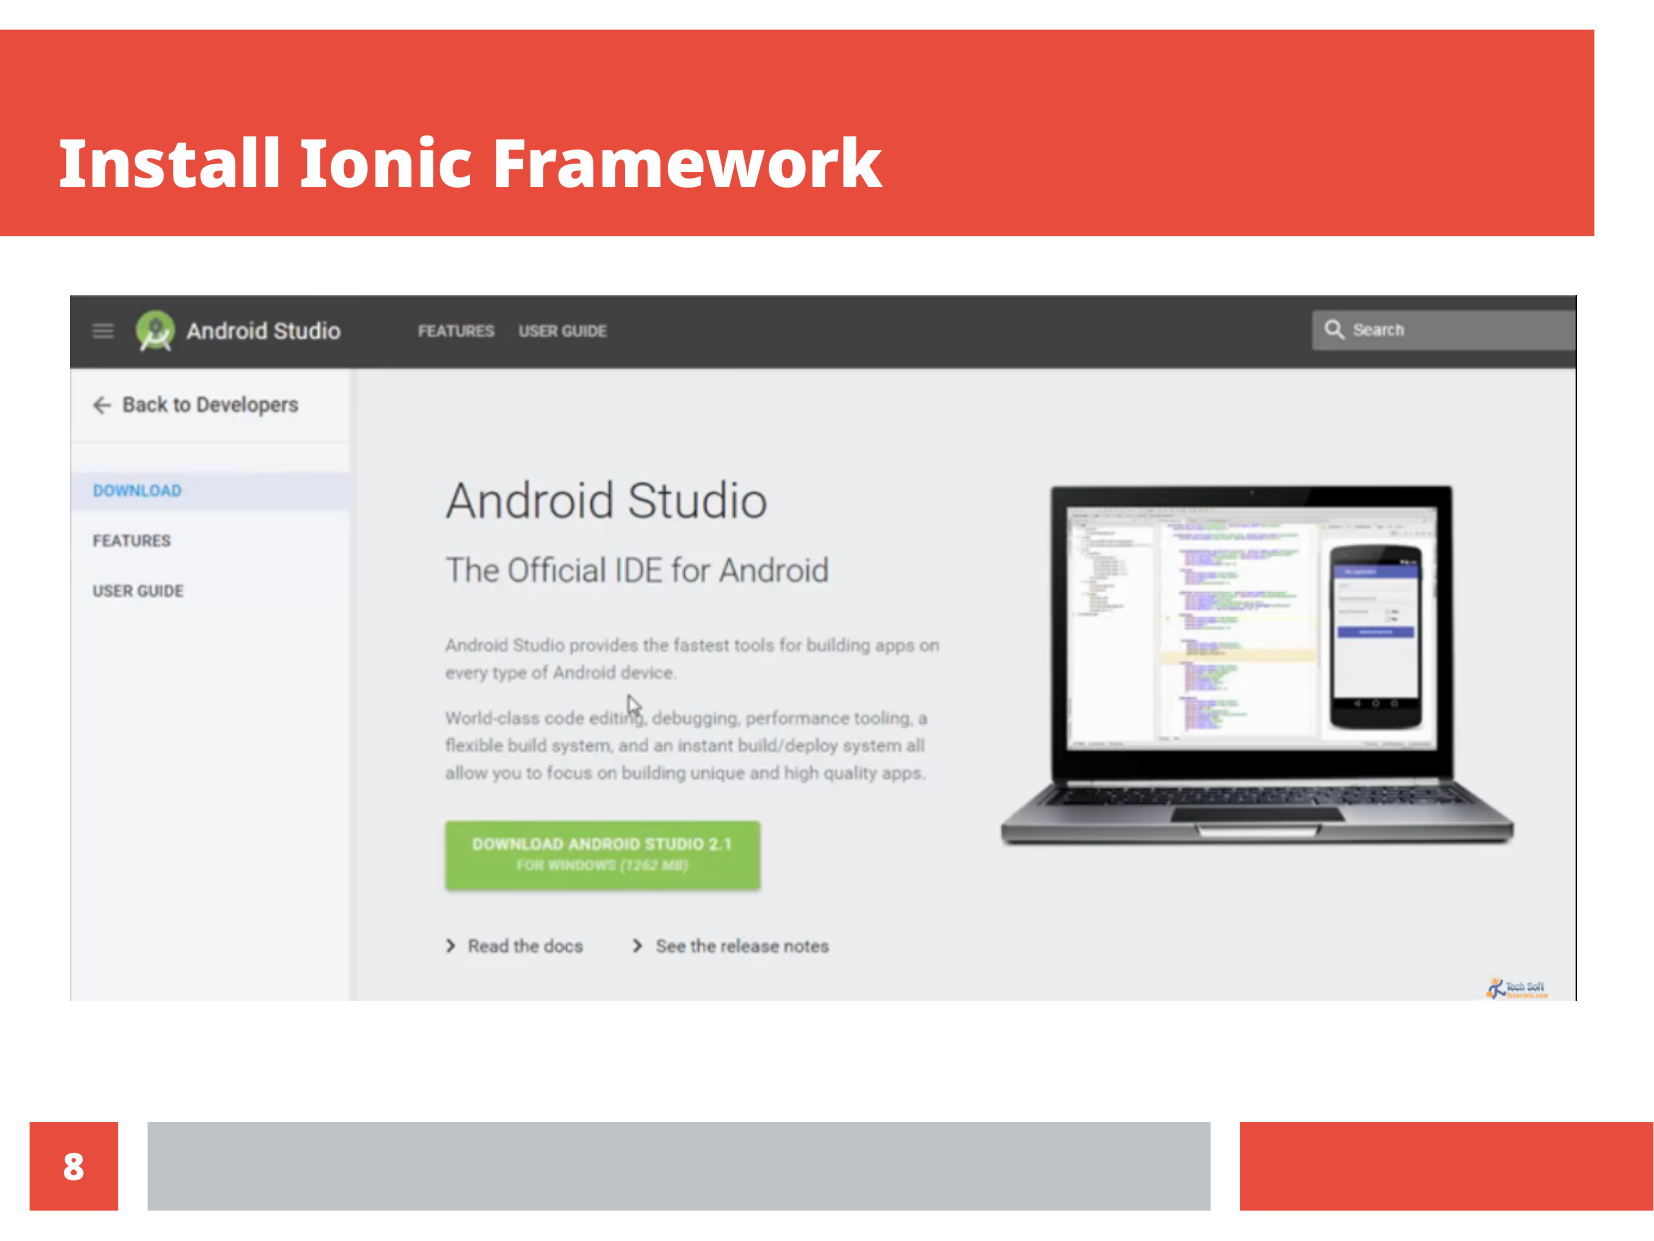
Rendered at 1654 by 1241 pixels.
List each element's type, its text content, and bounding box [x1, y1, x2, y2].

picture [70, 295, 1577, 1001]
title Install Ionic Framework [59, 59, 1595, 207]
